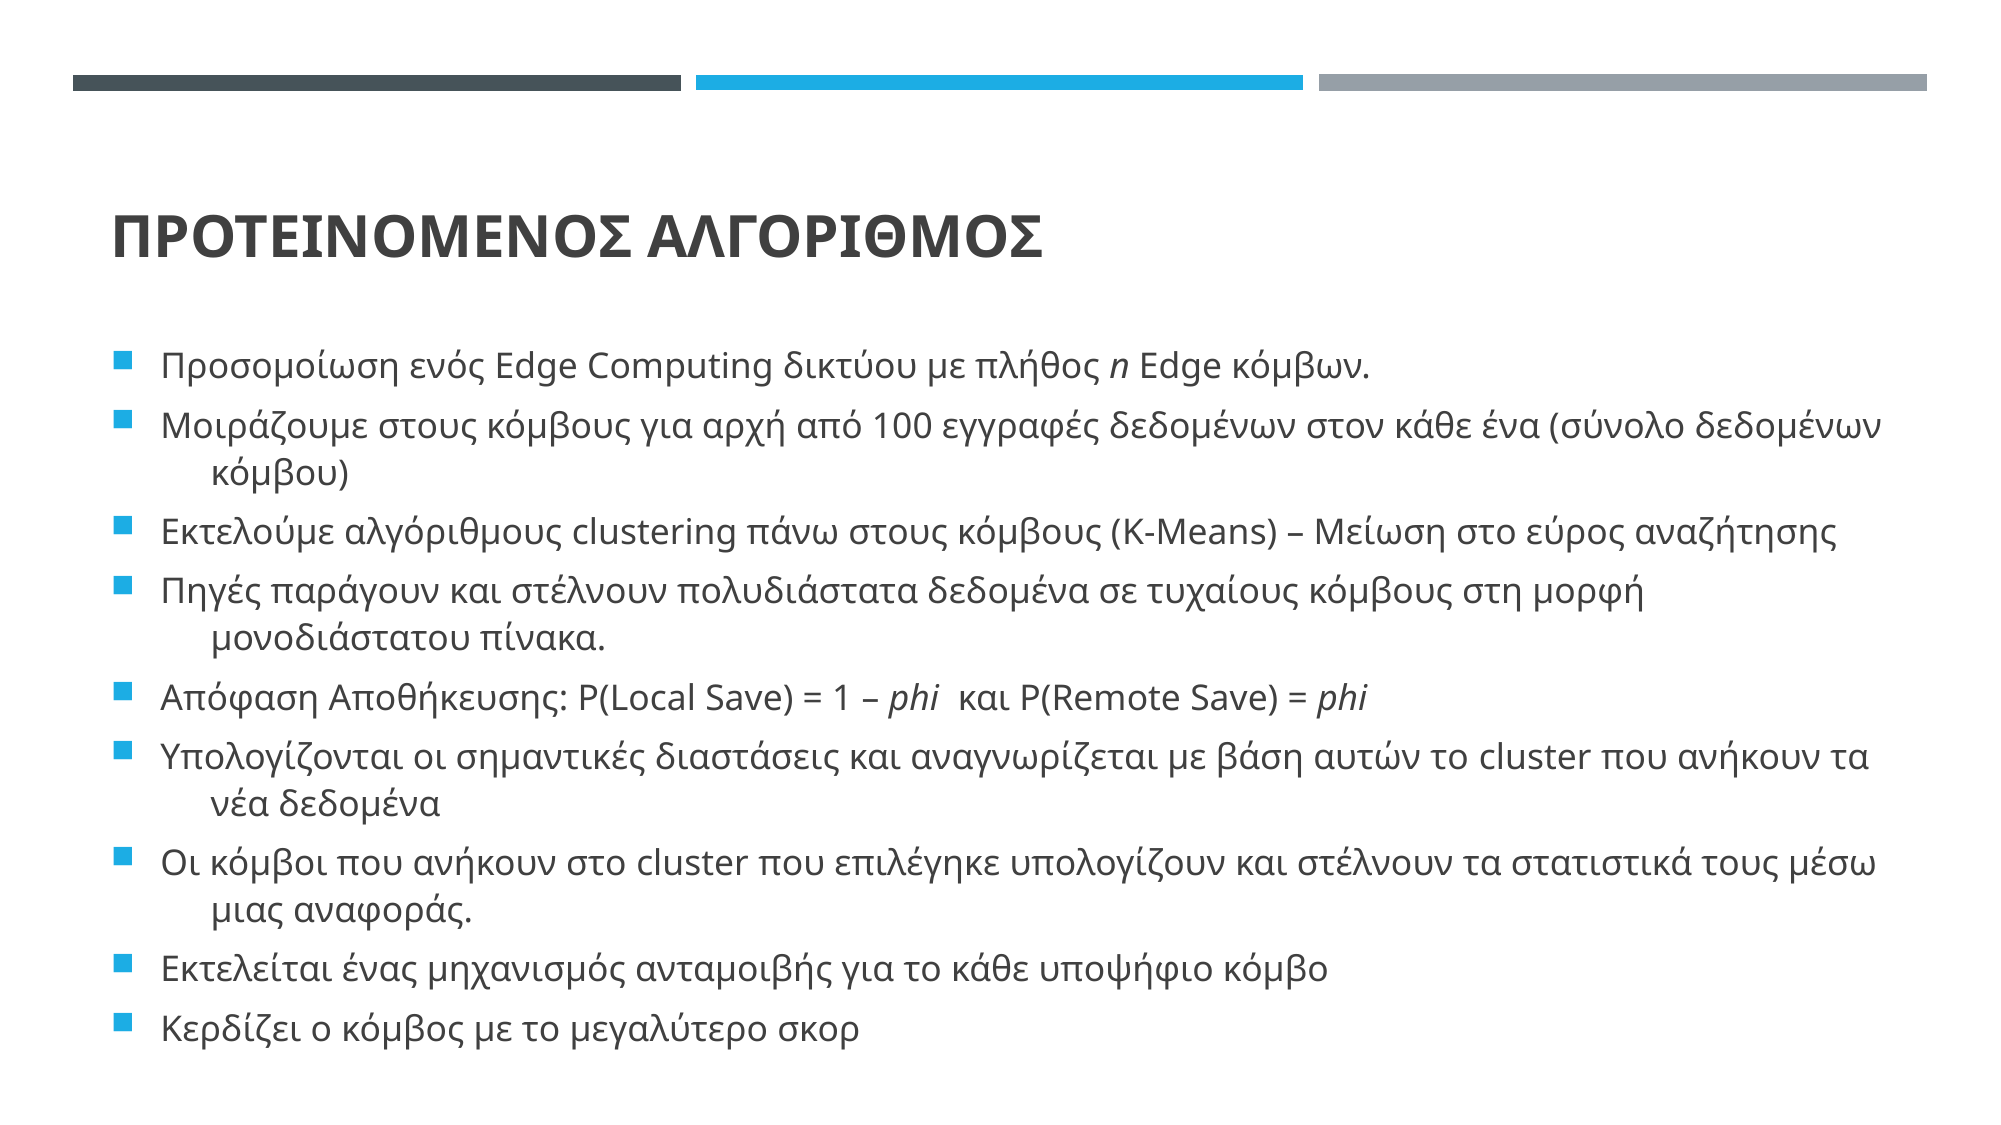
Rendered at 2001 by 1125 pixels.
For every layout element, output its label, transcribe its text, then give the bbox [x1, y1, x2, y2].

list Προσομοίωση ενός Edge Computing δικτύου με πλήθος n Edge κόμβων. Μοιράζουμε στους κόμβους για αρχή από 100 εγγραφές δεδομένων στον κάθε ένα (σύνολο δεδομένων κόμβου) Εκτελούμε αλγόριθμους clustering πάνω στους κόμβους (K-Means) – Μείωση στο εύρος αναζήτησης Πηγές παράγουν και στέλνουν πολυδιάστατα δεδομένα σε τυχαίους κόμβους στη μορφή μονοδιάστατου πίνακα. Απόφαση Αποθήκευσης: P(Local Save) = 1 – phi και P(Remote Save) = phi Υπολογίζονται οι σημαντικές διαστάσεις και αναγνωρίζεται με βάση αυτών το cluster που ανήκουν τα νέα δεδομένα Οι κόμβοι που ανήκουν στο cluster που επιλέγηκε υπολογίζουν και στέλνουν τα στατιστικά τους μέσω μιας αναφοράς. Εκτελείται ένας μηχανισμός ανταμοιβής για το κάθε υποψήφιο κόμβο Κερδίζει ο κόμβος με το μεγαλύτερο σκορ [95, 299, 1905, 1088]
title ΠΡΟΤΕΙΝΟΜΕΝΟΣ ΑΛΓΟΡΙΘΜΟΣ [95, 115, 1905, 277]
